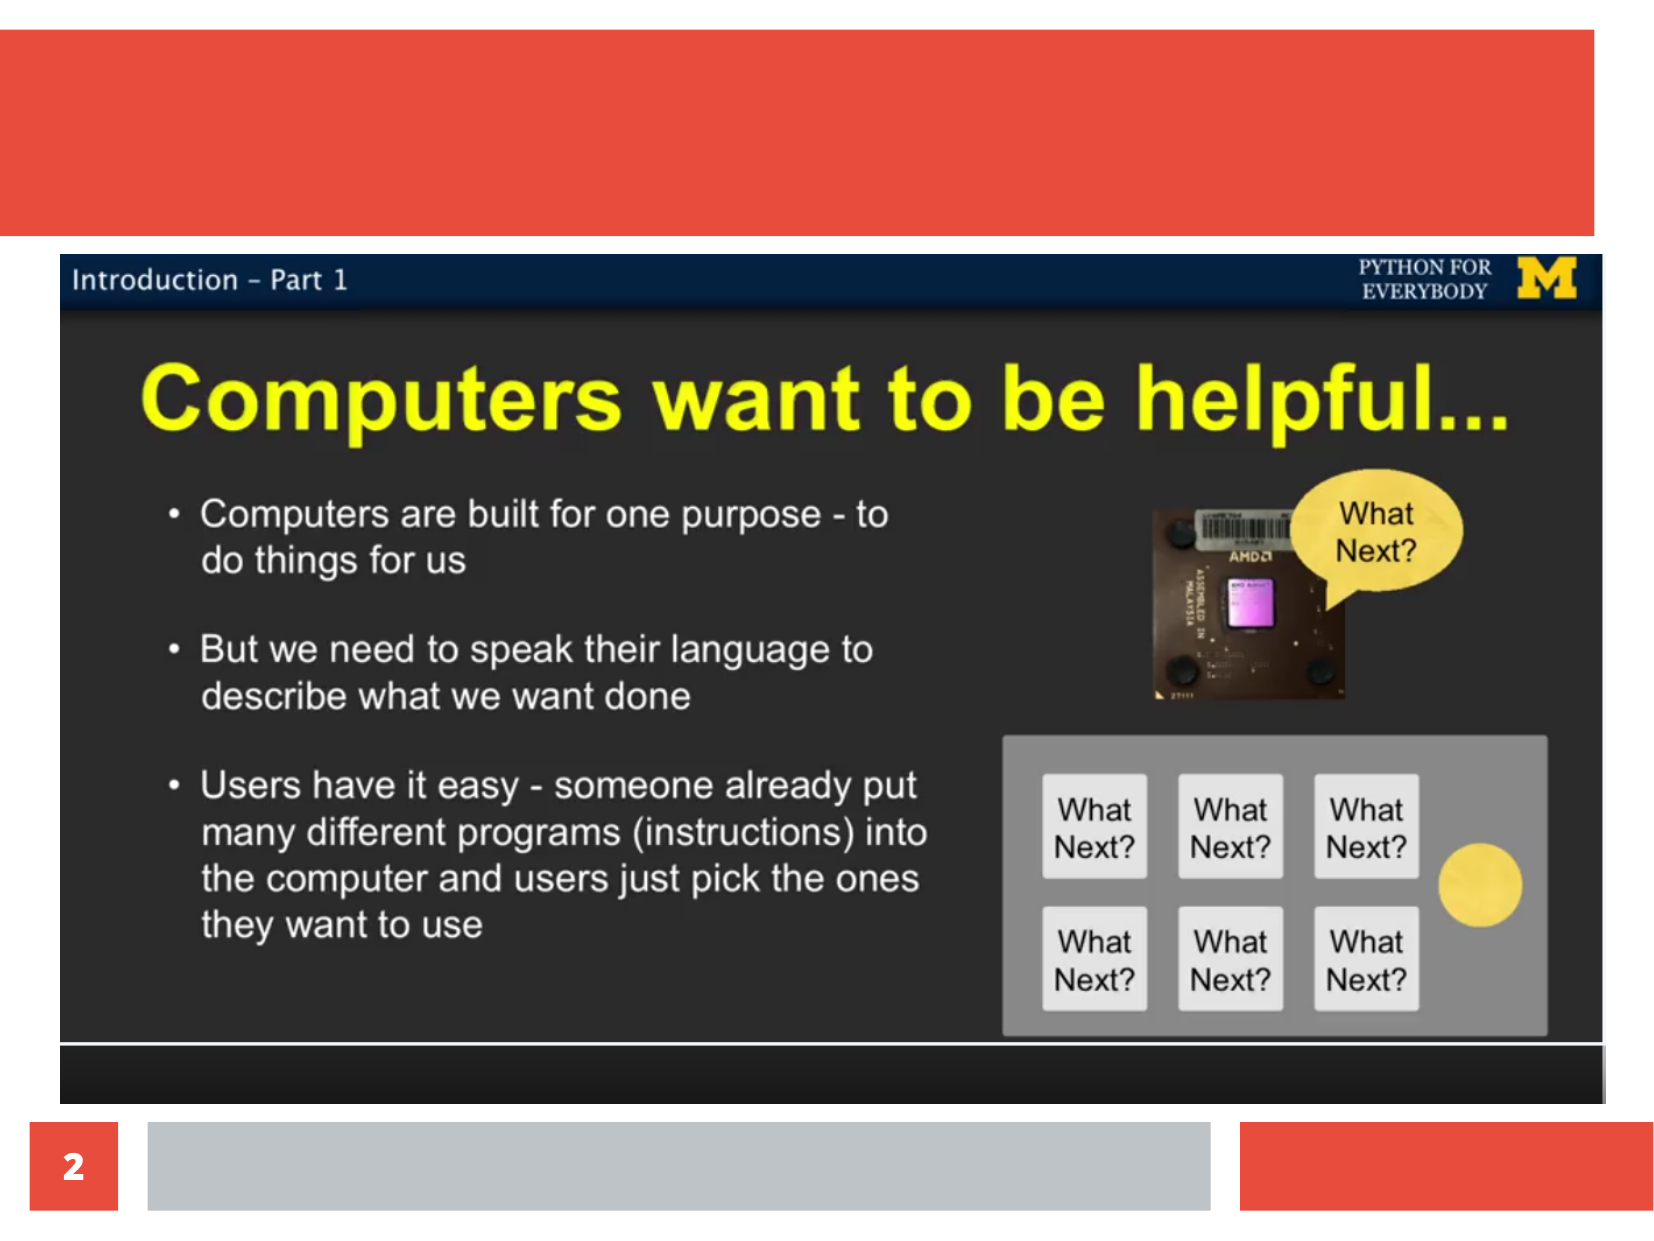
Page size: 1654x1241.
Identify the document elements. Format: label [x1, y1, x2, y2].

picture [60, 254, 1606, 1104]
